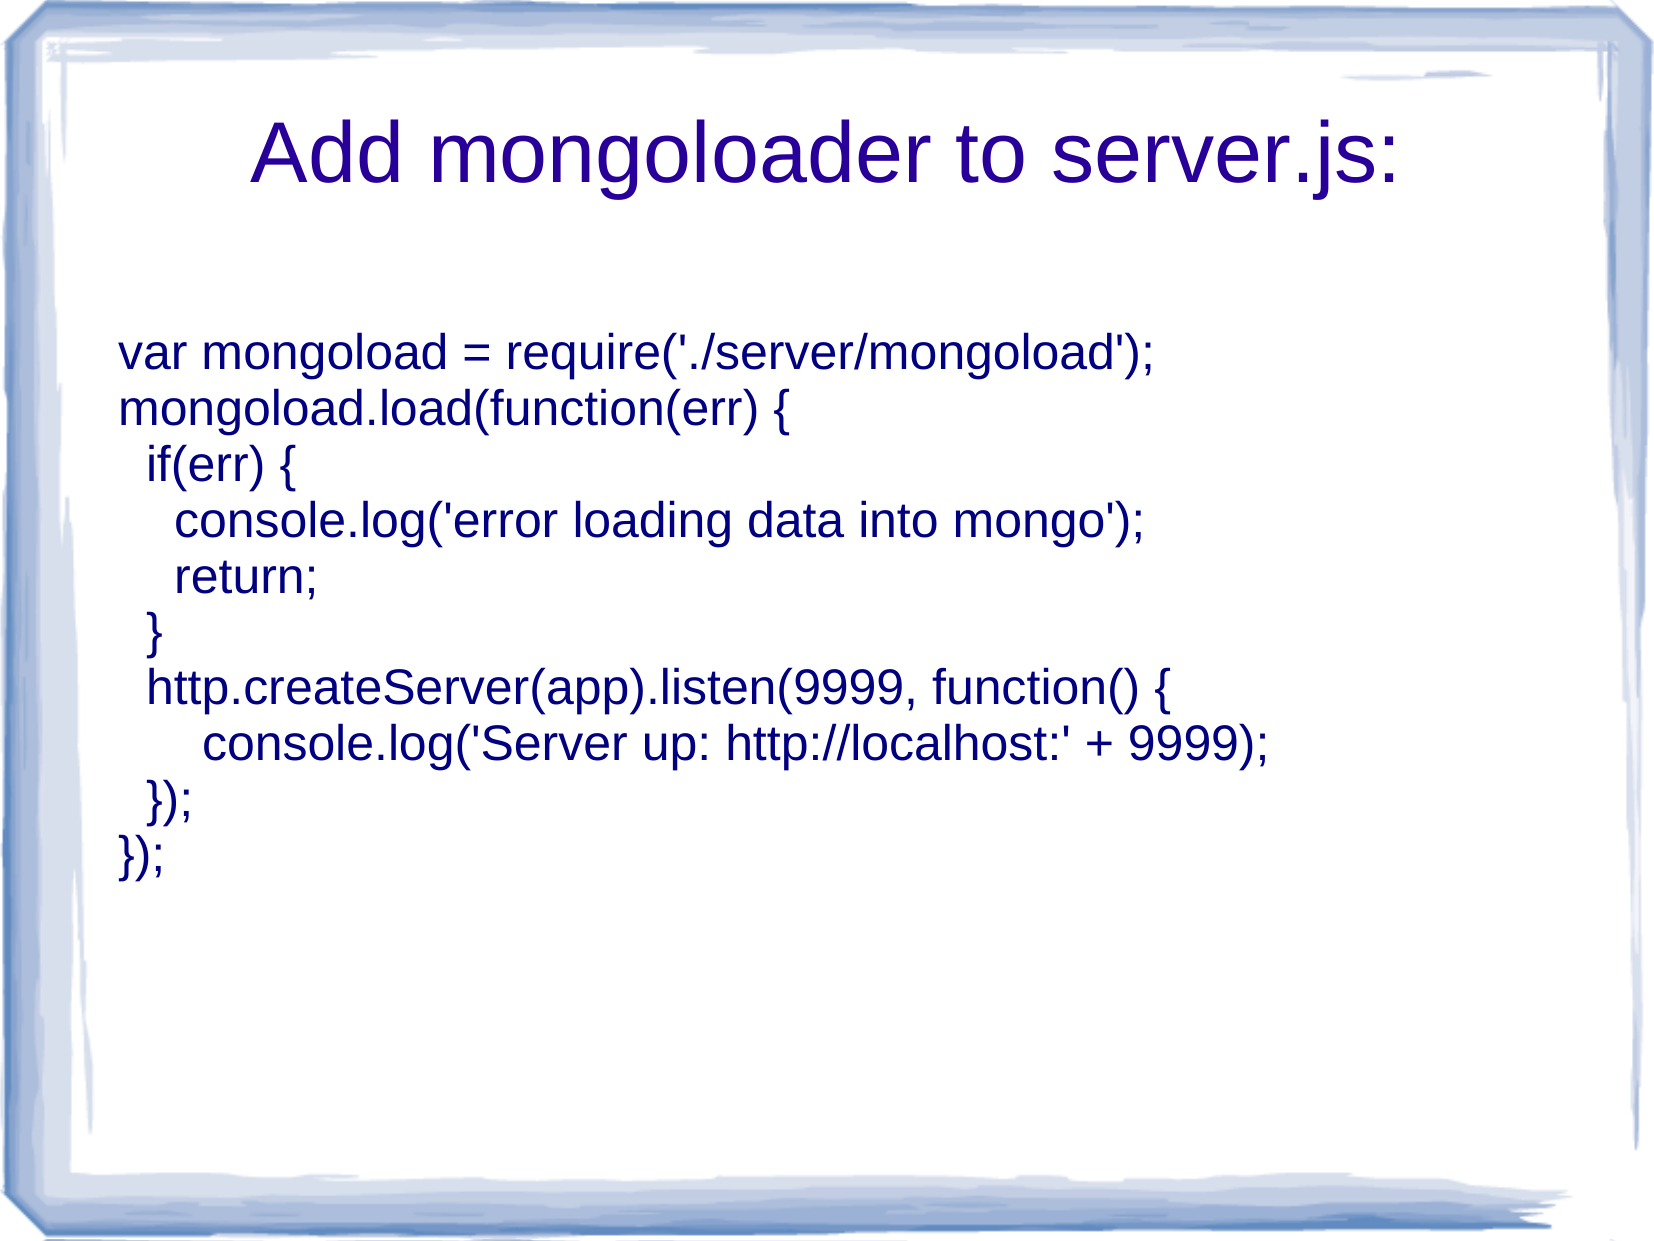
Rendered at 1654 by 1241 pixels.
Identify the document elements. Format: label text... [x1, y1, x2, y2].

title Add mongoloader to server.js: [82, 49, 1571, 257]
picture [0, 0, 1654, 1241]
list var mongoload = require('./server/mongoload'); mongoload.load(function(err) { if(err) { console.log('error loading data into mongo'); return; } http.createServer(app).listen(9999, function() { console.log('Server up: http://localhost:' + 9999); }); }); [118, 324, 1571, 1004]
